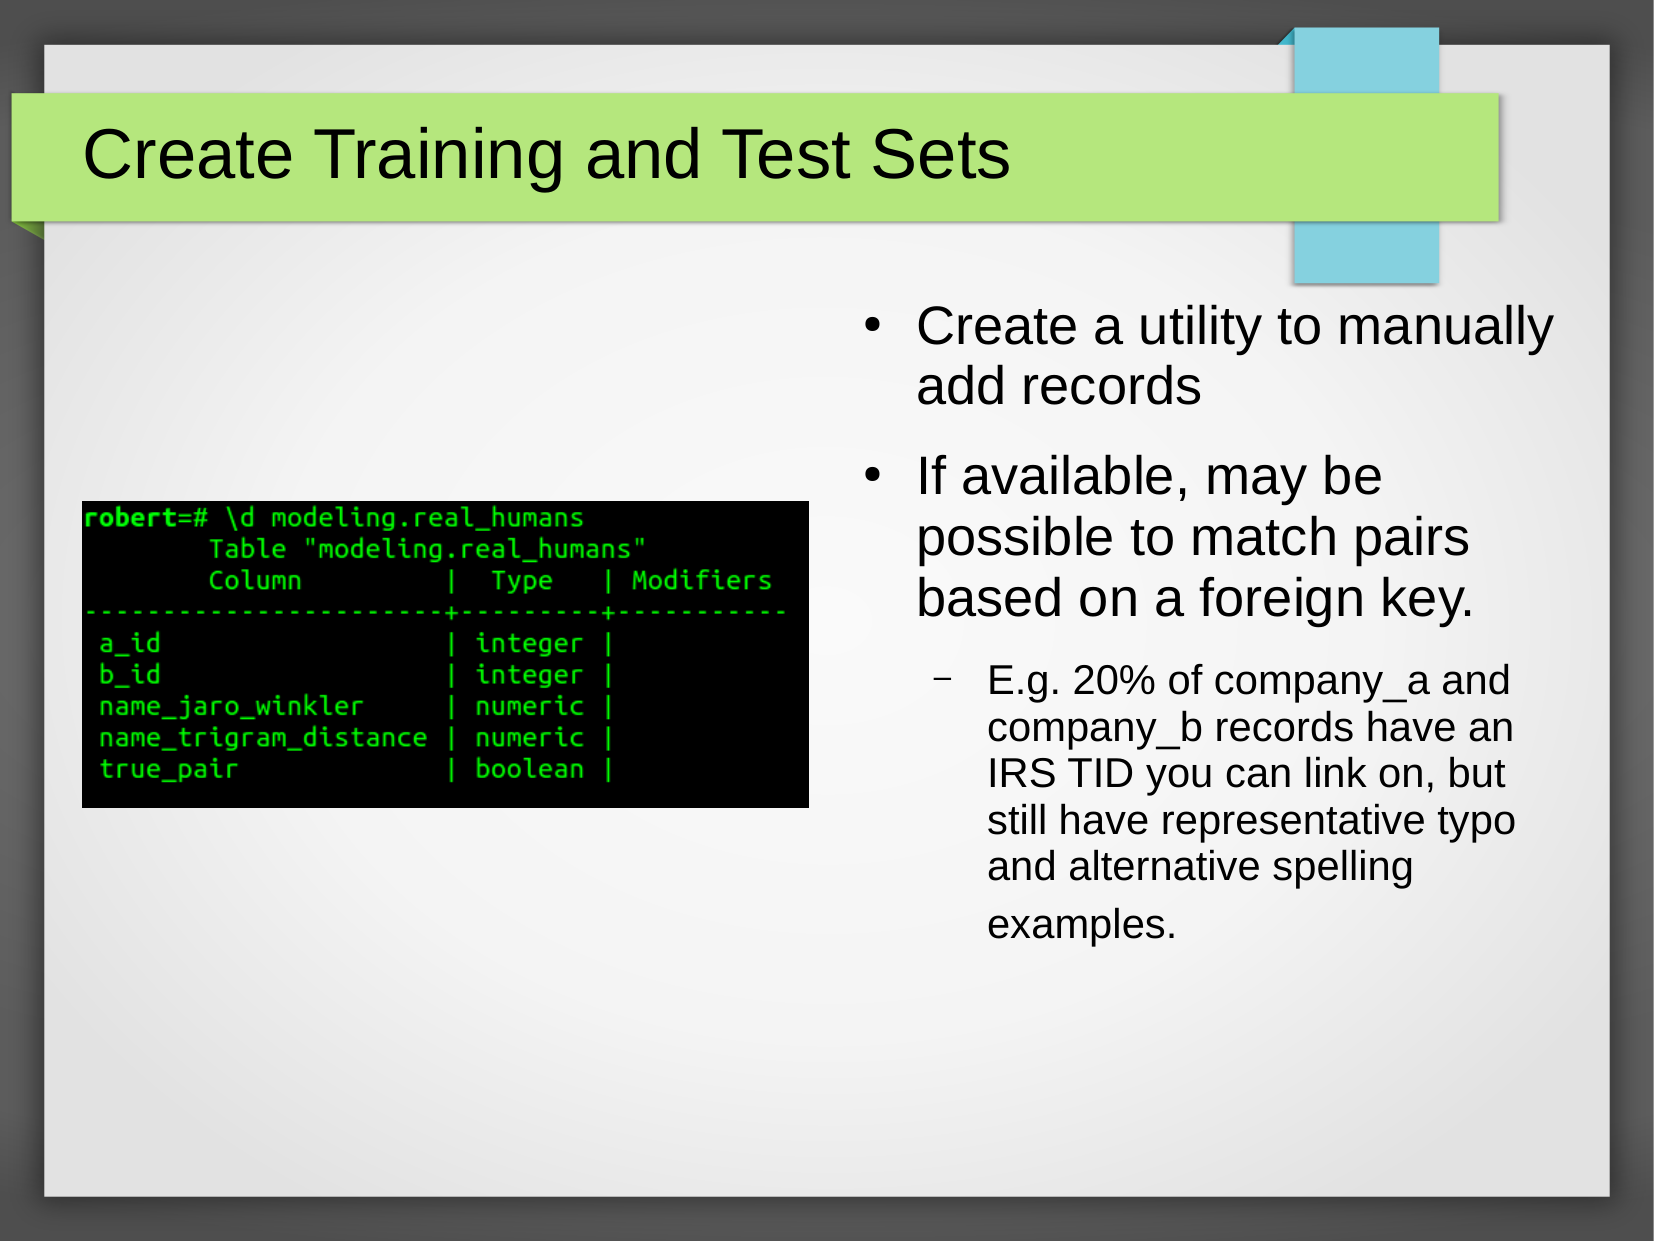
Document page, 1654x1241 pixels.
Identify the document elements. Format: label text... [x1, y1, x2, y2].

list Create a utility to manually add records If available, may be possible to match pairs based on a foreign key. E.g. 20% of company_a and company_b records have an IRS TID you can link on, but still have representative typo and alternative spelling examples. [845, 295, 1572, 1015]
picture [0, 0, 1654, 1241]
title Create Training and Test Sets [82, 94, 1264, 213]
